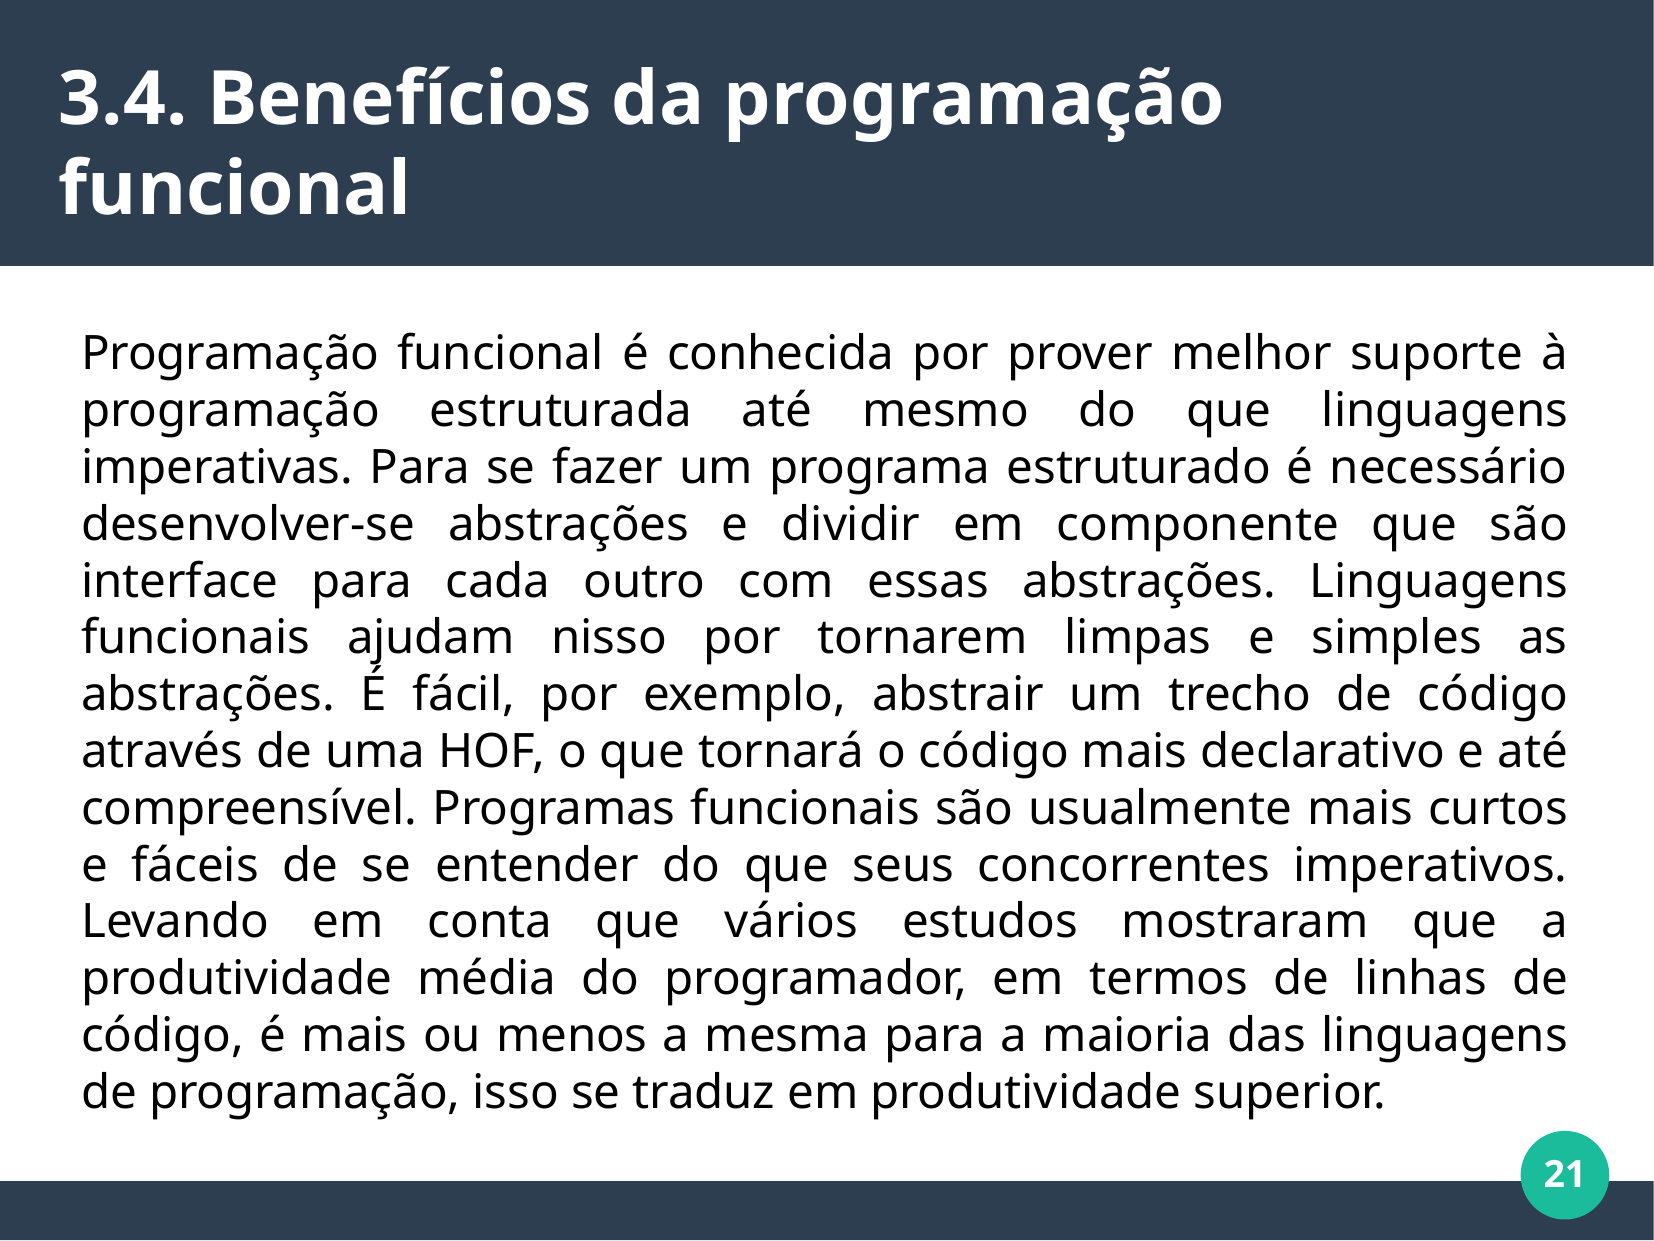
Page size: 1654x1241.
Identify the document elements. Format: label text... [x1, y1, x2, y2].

title 3.4. Benefícios da programação funcional [59, 49, 1595, 207]
text_box <número> [1505, 1116, 1625, 1235]
list Programação funcional é conhecida por prover melhor suporte à programação estruturada até mesmo do que linguagens imperativas. Para se fazer um programa estruturado é necessário desenvolver-se abstrações e dividir em componente que são interface para cada outro com essas abstrações. Linguagens funcionais ajudam nisso por tornarem limpas e simples as abstrações. É fácil, por exemplo, abstrair um trecho de código através de uma HOF, o que tornará o código mais declarativo e até compreensível. Programas funcionais são usualmente mais curtos e fáceis de se entender do que seus concorrentes imperativos. Levando em conta que vários estudos mostraram que a produtividade média do programador, em termos de linhas de código, é mais ou menos a mesma para a maioria das linguagens de programação, isso se traduz em produtividade superior. [33, 322, 1570, 1150]
